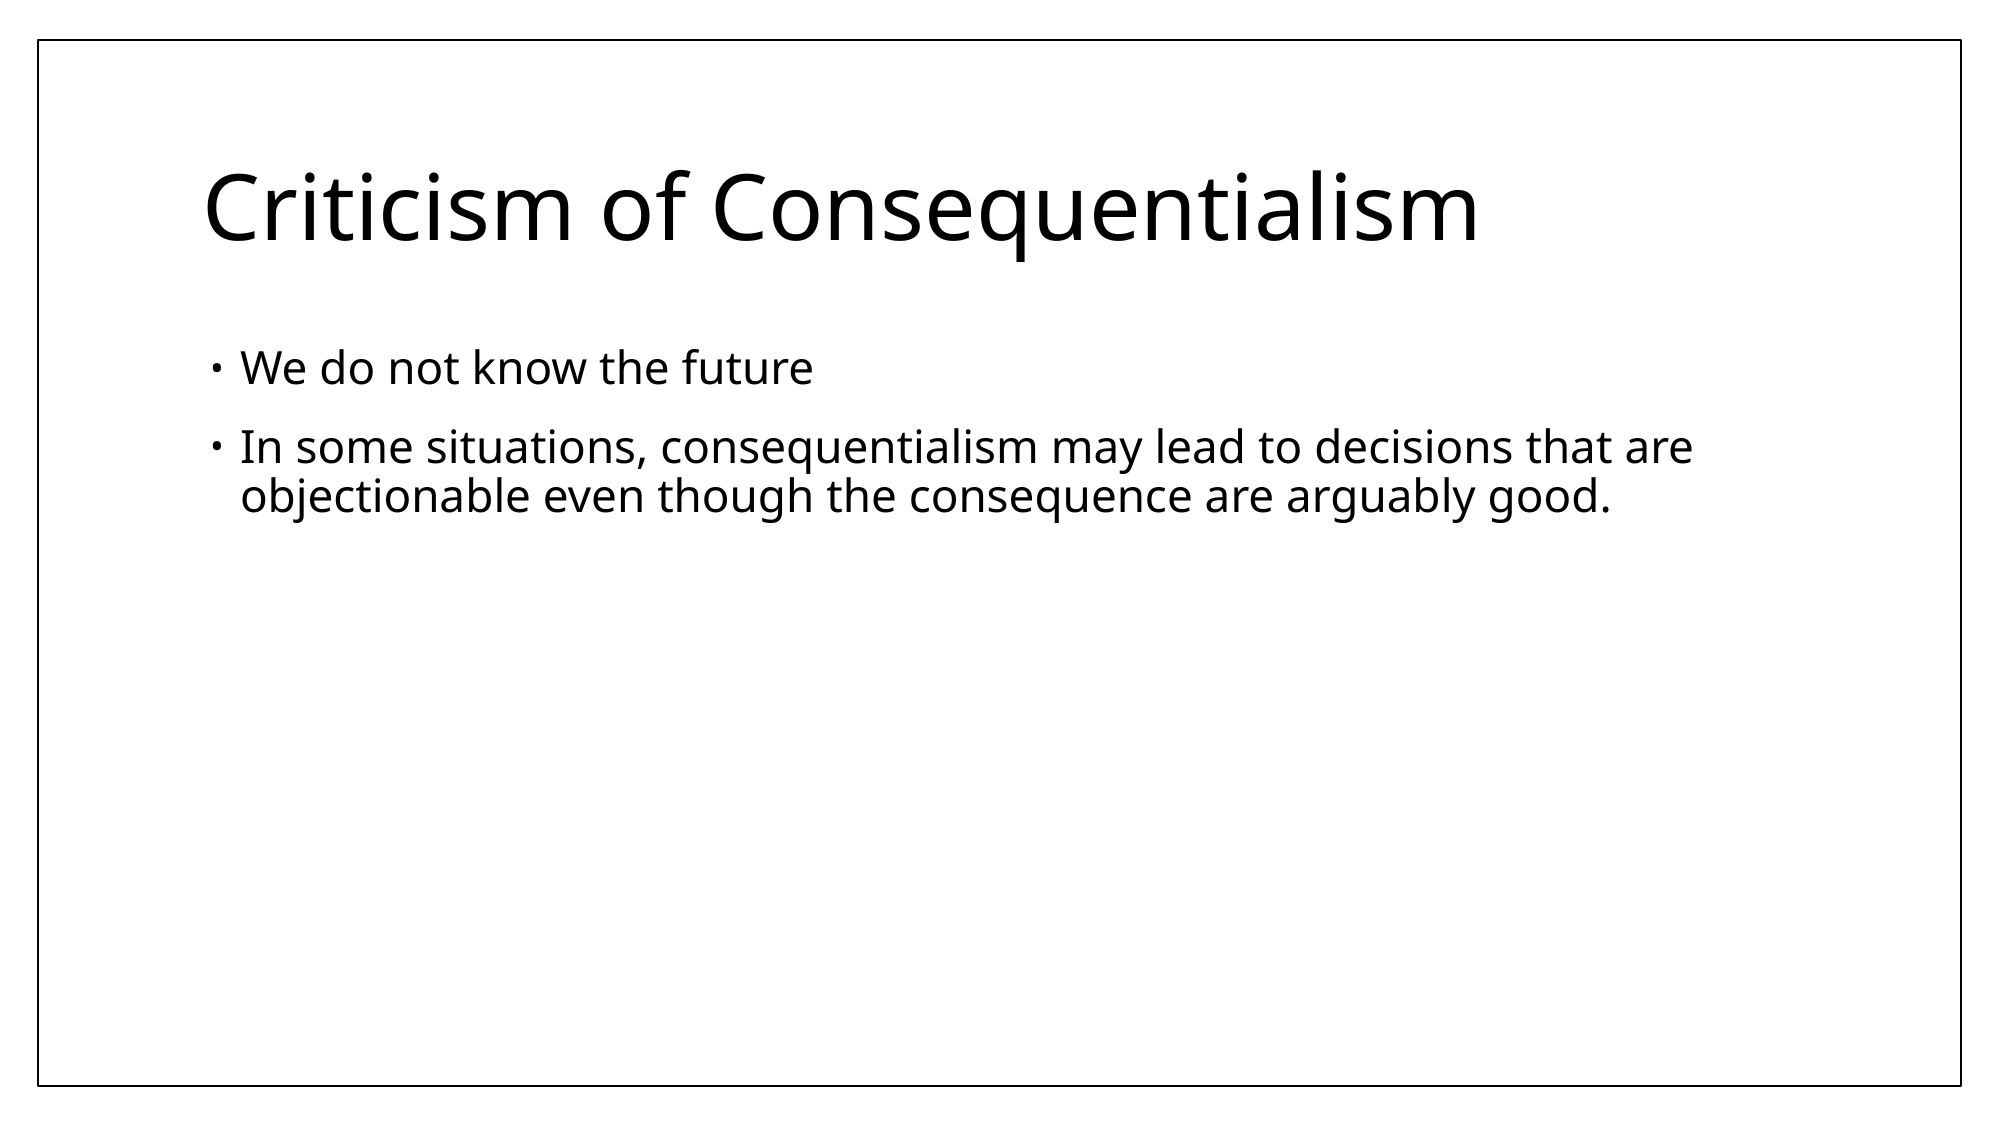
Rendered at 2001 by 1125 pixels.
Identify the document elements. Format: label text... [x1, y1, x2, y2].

list We do not know the future In some situations, consequentialism may lead to decisions that are objectionable even though the consequence are arguably good. [187, 337, 1808, 1000]
title Criticism of Consequentialism [187, 99, 1808, 323]
